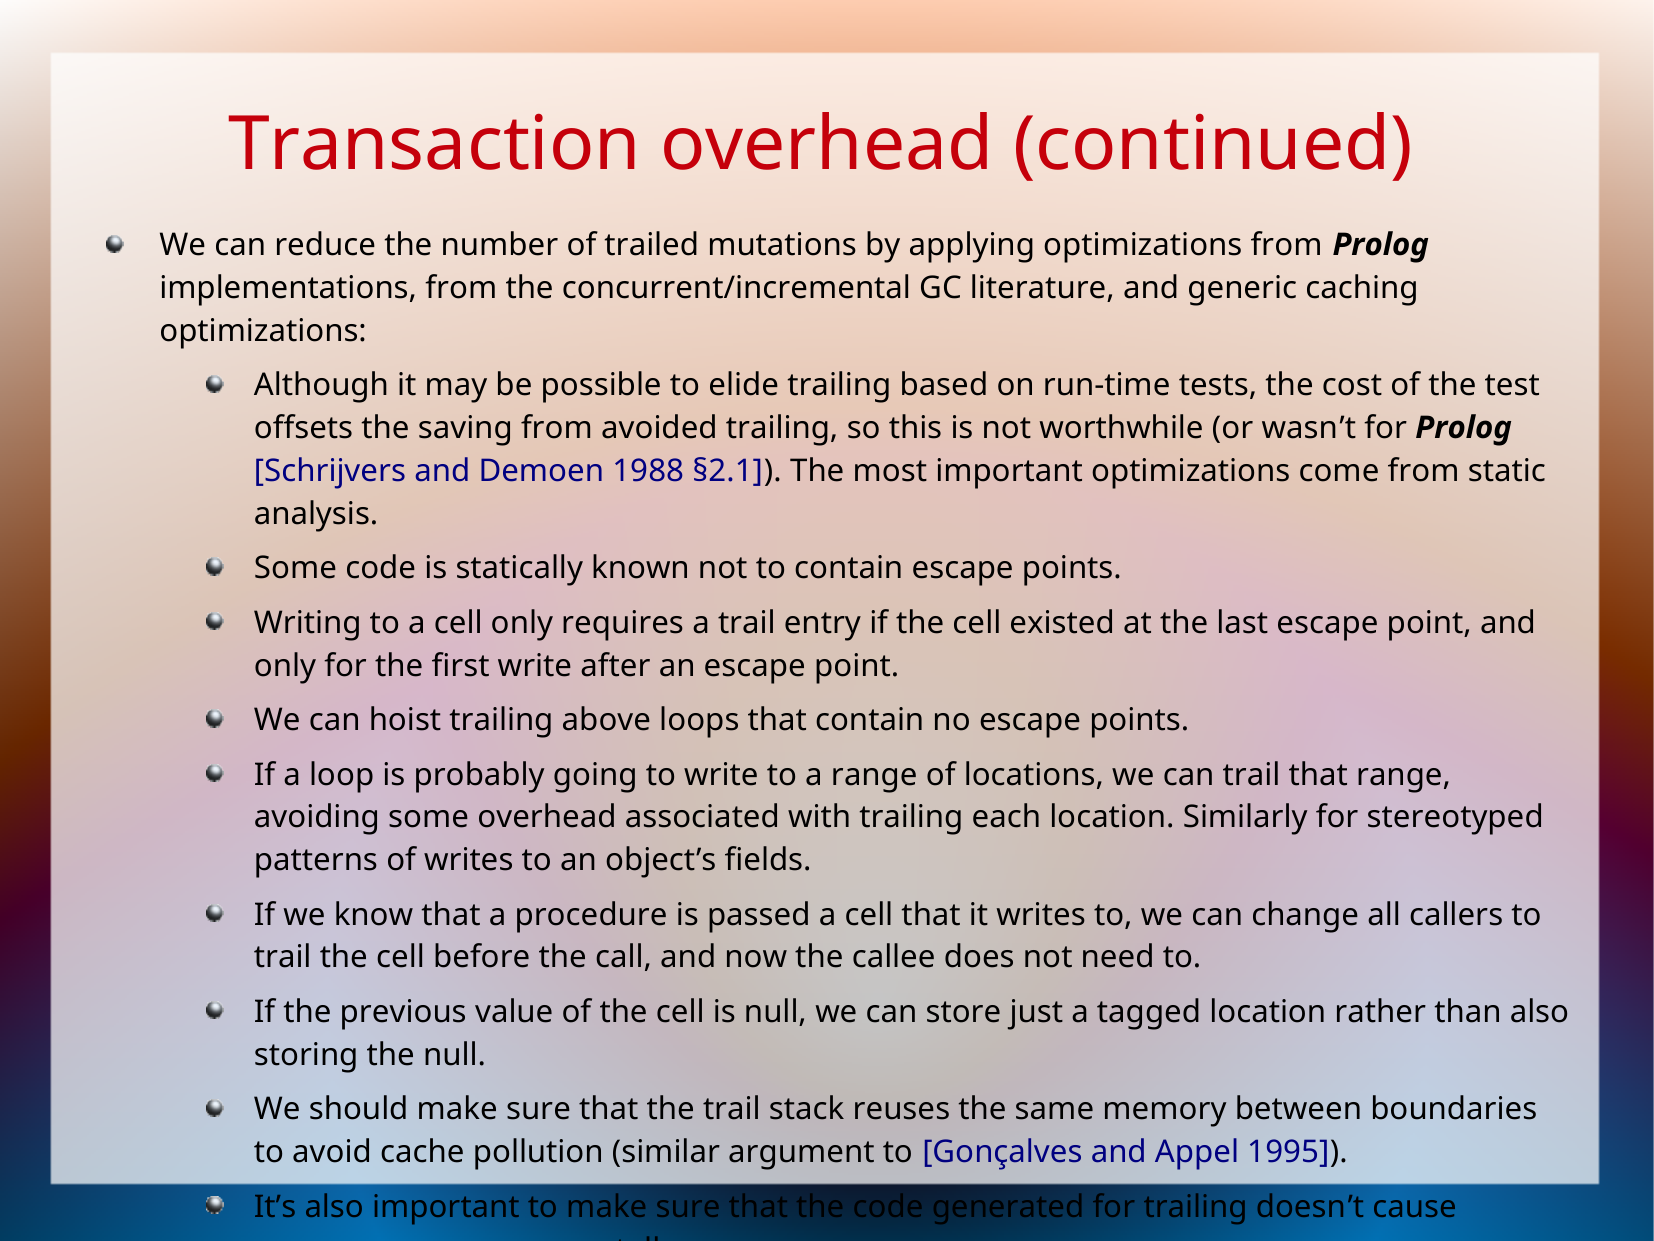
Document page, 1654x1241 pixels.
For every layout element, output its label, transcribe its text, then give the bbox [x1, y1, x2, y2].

title Transaction overhead (continued) [76, 43, 1565, 237]
list We can reduce the number of trailed mutations by applying optimizations from Prolog implementations, from the concurrent/incremental GC literature, and generic caching optimizations: Although it may be possible to elide trailing based on run-time tests, the cost of the test offsets the saving from avoided trailing, so this is not worthwhile (or wasn’t for Prolog [Schrijvers and Demoen 1988 §2.1]). The most important optimizations come from static analysis. Some code is statically known not to contain escape points. Writing to a cell only requires a trail entry if the cell existed at the last escape point, and only for the first write after an escape point. We can hoist trailing above loops that contain no escape points. If a loop is probably going to write to a range of locations, we can trail that range, avoiding some overhead associated with trailing each location. Similarly for stereotyped patterns of writes to an object’s fields. If we know that a procedure is passed a cell that it writes to, we can change all callers to trail the cell before the call, and now the callee does not need to. If the previous value of the cell is null, we can store just a tagged location rather than also storing the null. We should make sure that the trail stack reuses the same memory between boundaries to avoid cache pollution (similar argument to [Gonçalves and Appel 1995]). It’s also important to make sure that the code generated for trailing doesn’t cause unnecessary processor stalls. [88, 222, 1577, 1089]
picture [0, 0, 1654, 1241]
